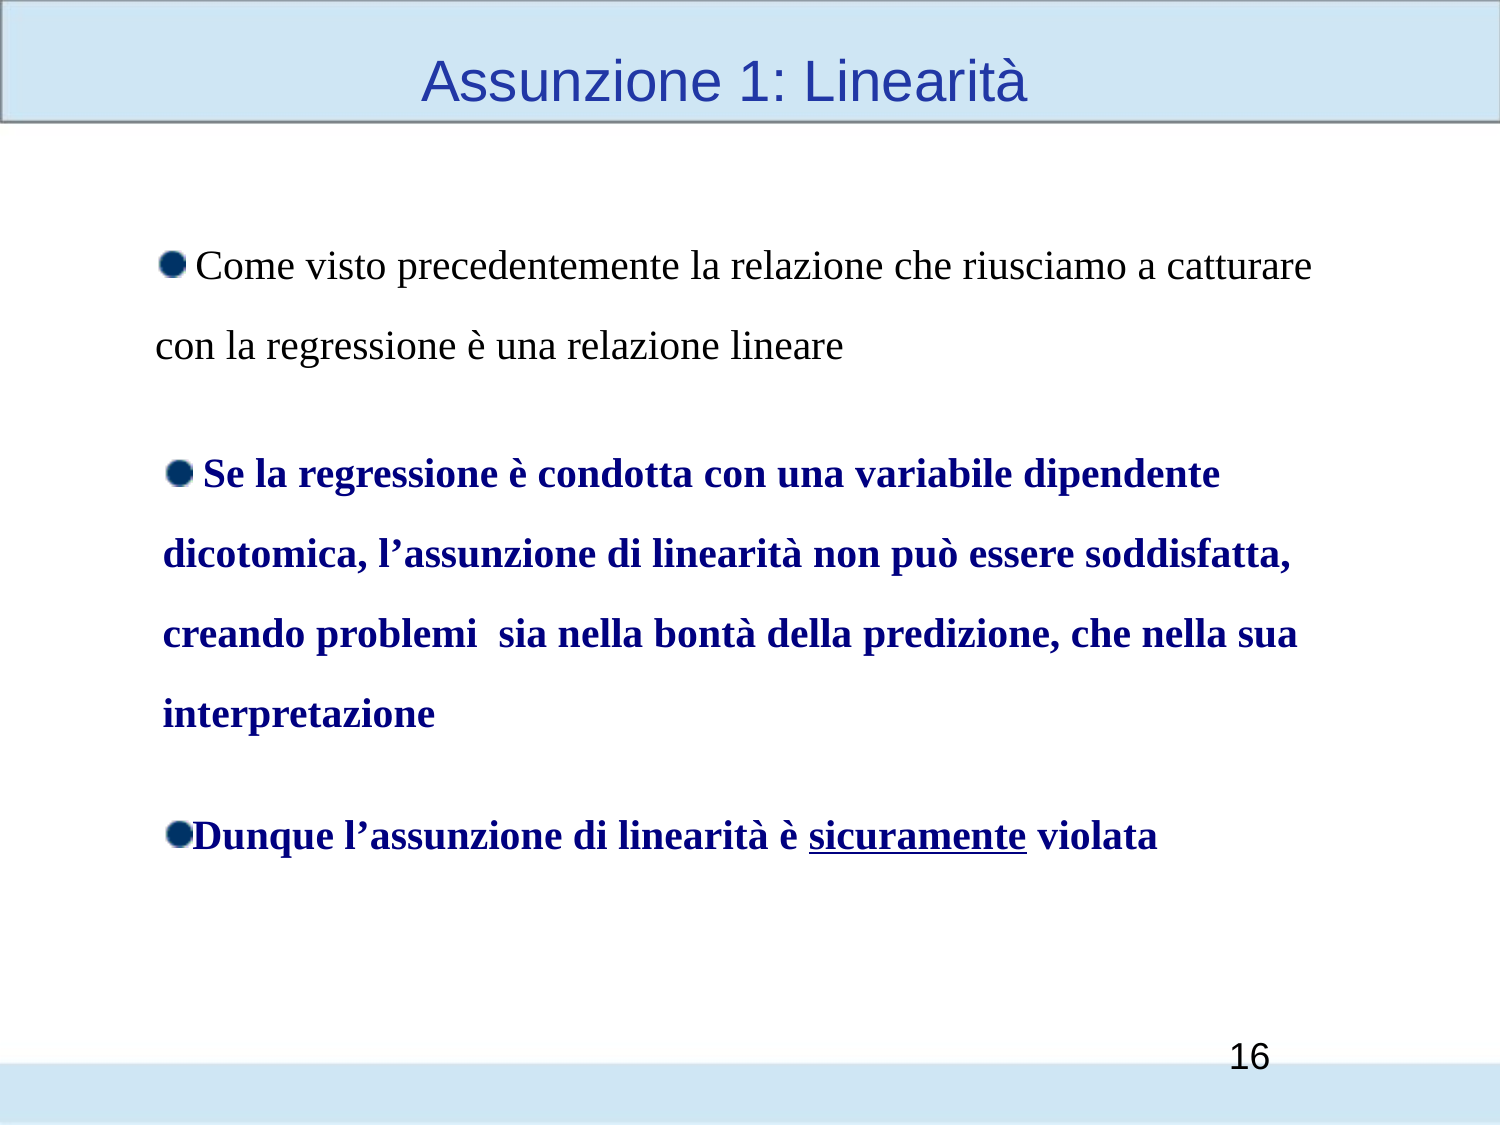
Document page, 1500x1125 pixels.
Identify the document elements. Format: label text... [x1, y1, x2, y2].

text_box Se la regressione è condotta con una variabile dipendente dicotomica, l’assunzione di linearità non può essere soddisfatta, creando problemi sia nella bontà della predizione, che nella sua interpretazione Dunque l’assunzione di linearità è sicuramente violata [147, 408, 1392, 866]
picture [0, 0, 1500, 1125]
title Assunzione 1: Linearità [49, 7, 1400, 149]
slide_number <number> [1074, 1024, 1425, 1103]
text_box Come visto precedentemente la relazione che riusciamo a catturare con la regressione è una relazione lineare [140, 200, 1384, 376]
